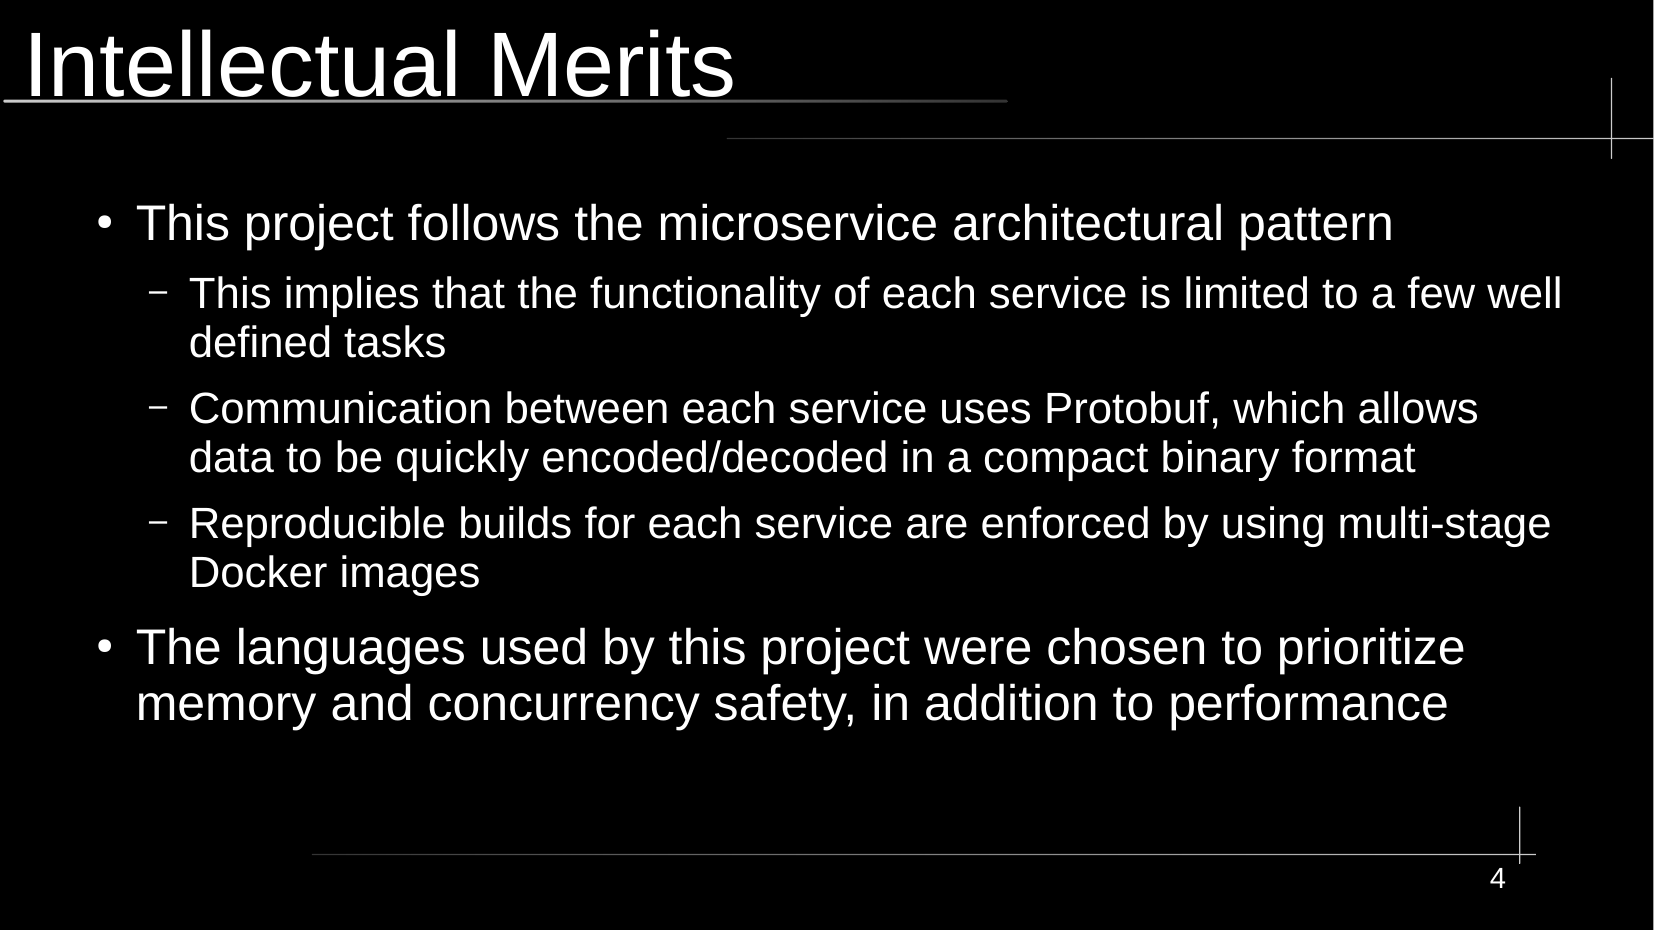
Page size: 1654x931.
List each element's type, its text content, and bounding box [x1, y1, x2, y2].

title Intellectual Merits [23, 11, 1589, 119]
list This project follows the microservice architectural pattern This implies that the functionality of each service is limited to a few well defined tasks Communication between each service uses Protobuf, which allows data to be quickly encoded/decoded in a compact binary format Reproducible builds for each service are enforced by using multi-stage Docker images The languages used by this project were chosen to prioritize memory and concurrency safety, in addition to performance [82, 195, 1571, 735]
